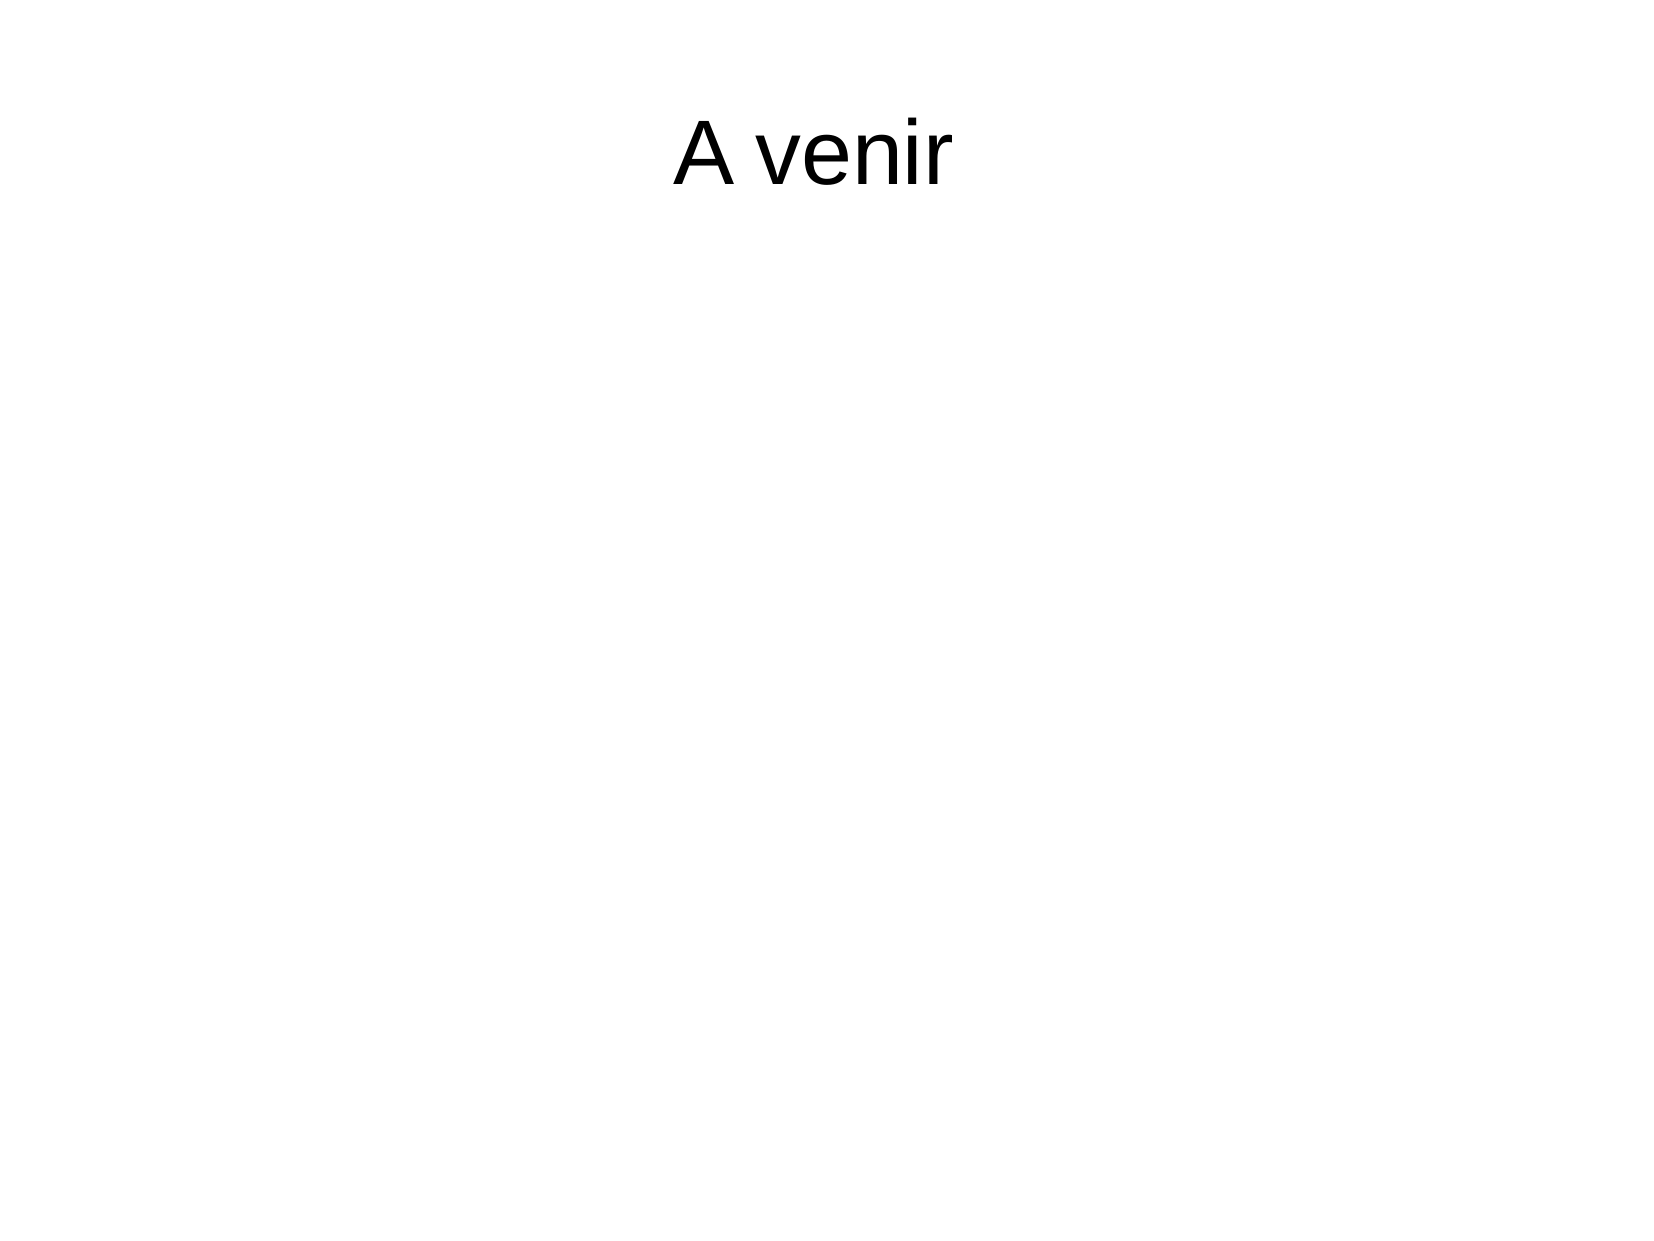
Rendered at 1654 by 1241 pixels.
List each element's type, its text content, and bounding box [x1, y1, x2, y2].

title A venir [82, 49, 1571, 257]
